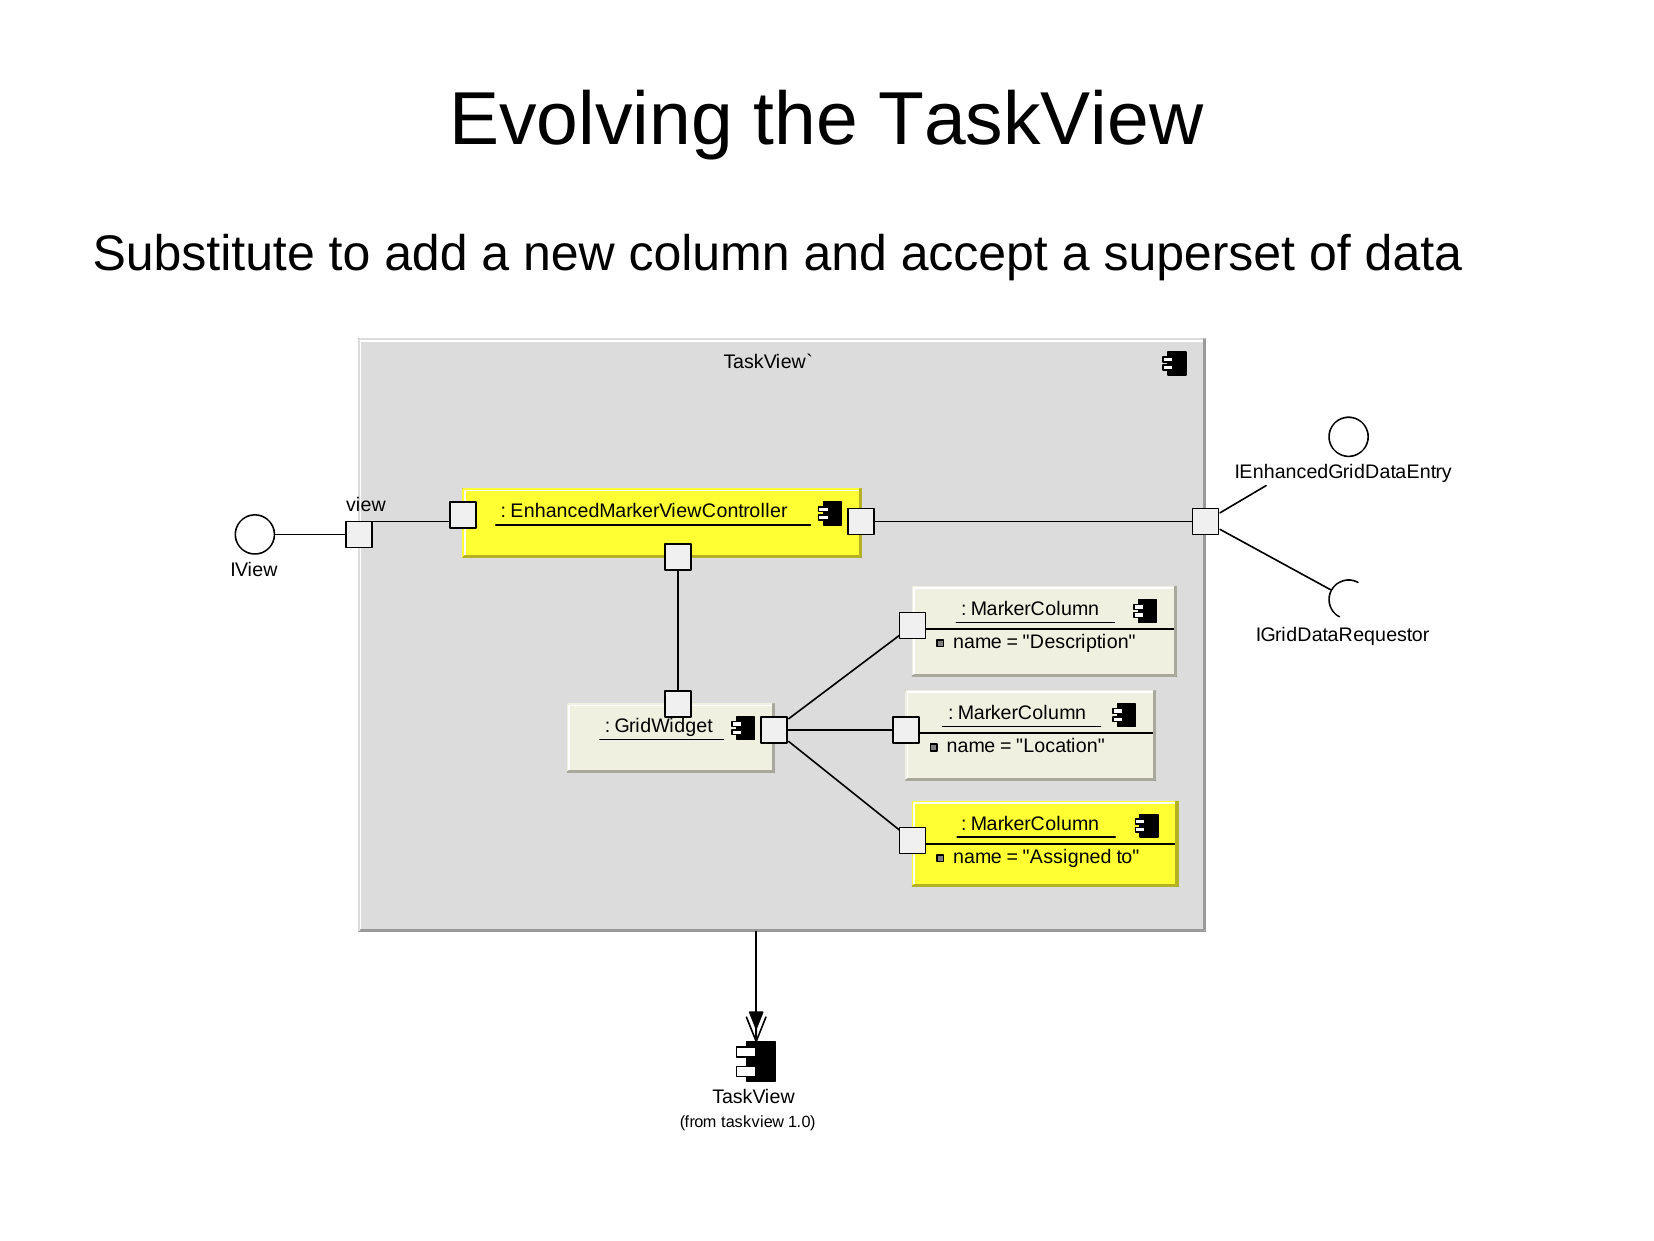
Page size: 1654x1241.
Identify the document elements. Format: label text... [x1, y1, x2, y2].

picture [214, 337, 1463, 1155]
list Substitute to add a new column and accept a superset of data [75, 225, 1564, 1094]
title Evolving the TaskView [82, 56, 1571, 181]
